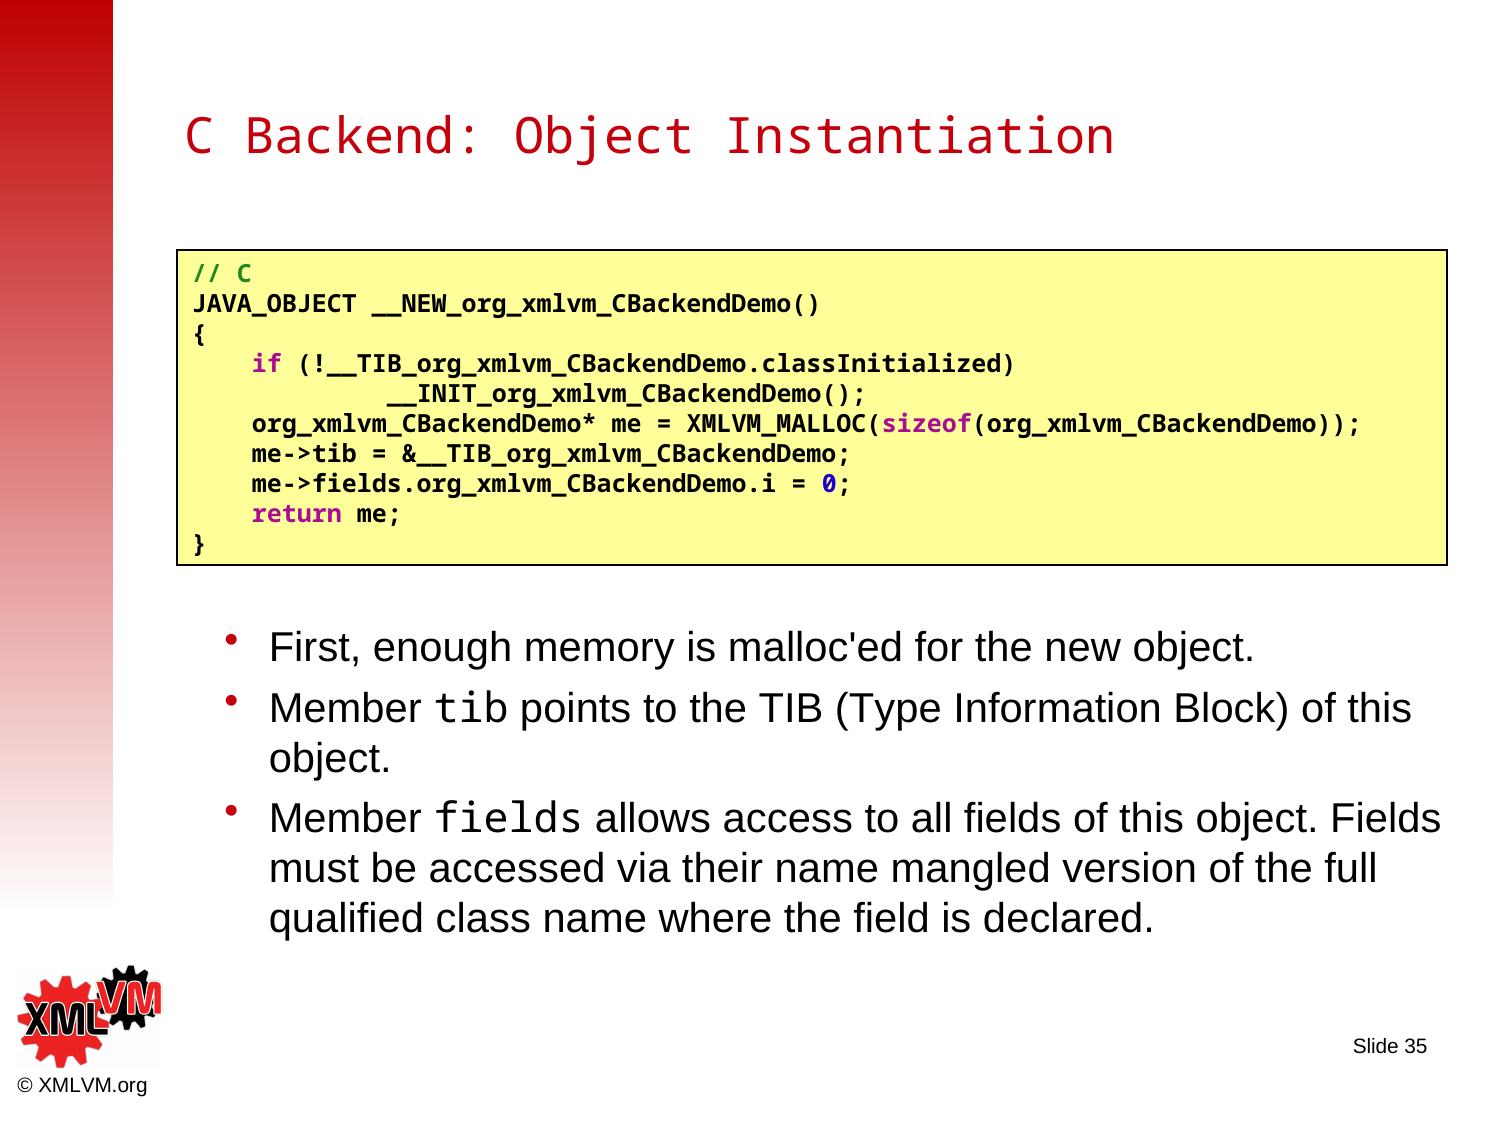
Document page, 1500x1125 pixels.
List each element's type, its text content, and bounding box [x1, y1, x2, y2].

title C Backend: Object Instantiation [170, 67, 1447, 207]
picture [16, 964, 164, 1069]
text_box // C JAVA_OBJECT __NEW_org_xmlvm_CBackendDemo() { if (!__TIB_org_xmlvm_CBackendDemo.classInitialized) __INIT_org_xmlvm_CBackendDemo(); org_xmlvm_CBackendDemo* me = XMLVM_MALLOC(sizeof(org_xmlvm_CBackendDemo)); me->tib = &__TIB_org_xmlvm_CBackendDemo; me->fields.org_xmlvm_CBackendDemo.i = 0; return me; } [177, 249, 1447, 565]
list First, enough memory is malloc'ed for the new object. Member tib points to the TIB (Type Information Block) of this object. Member fields allows access to all fields of this object. Fields must be accessed via their name mangled version of the full qualified class name where the field is declared. [224, 620, 1447, 986]
